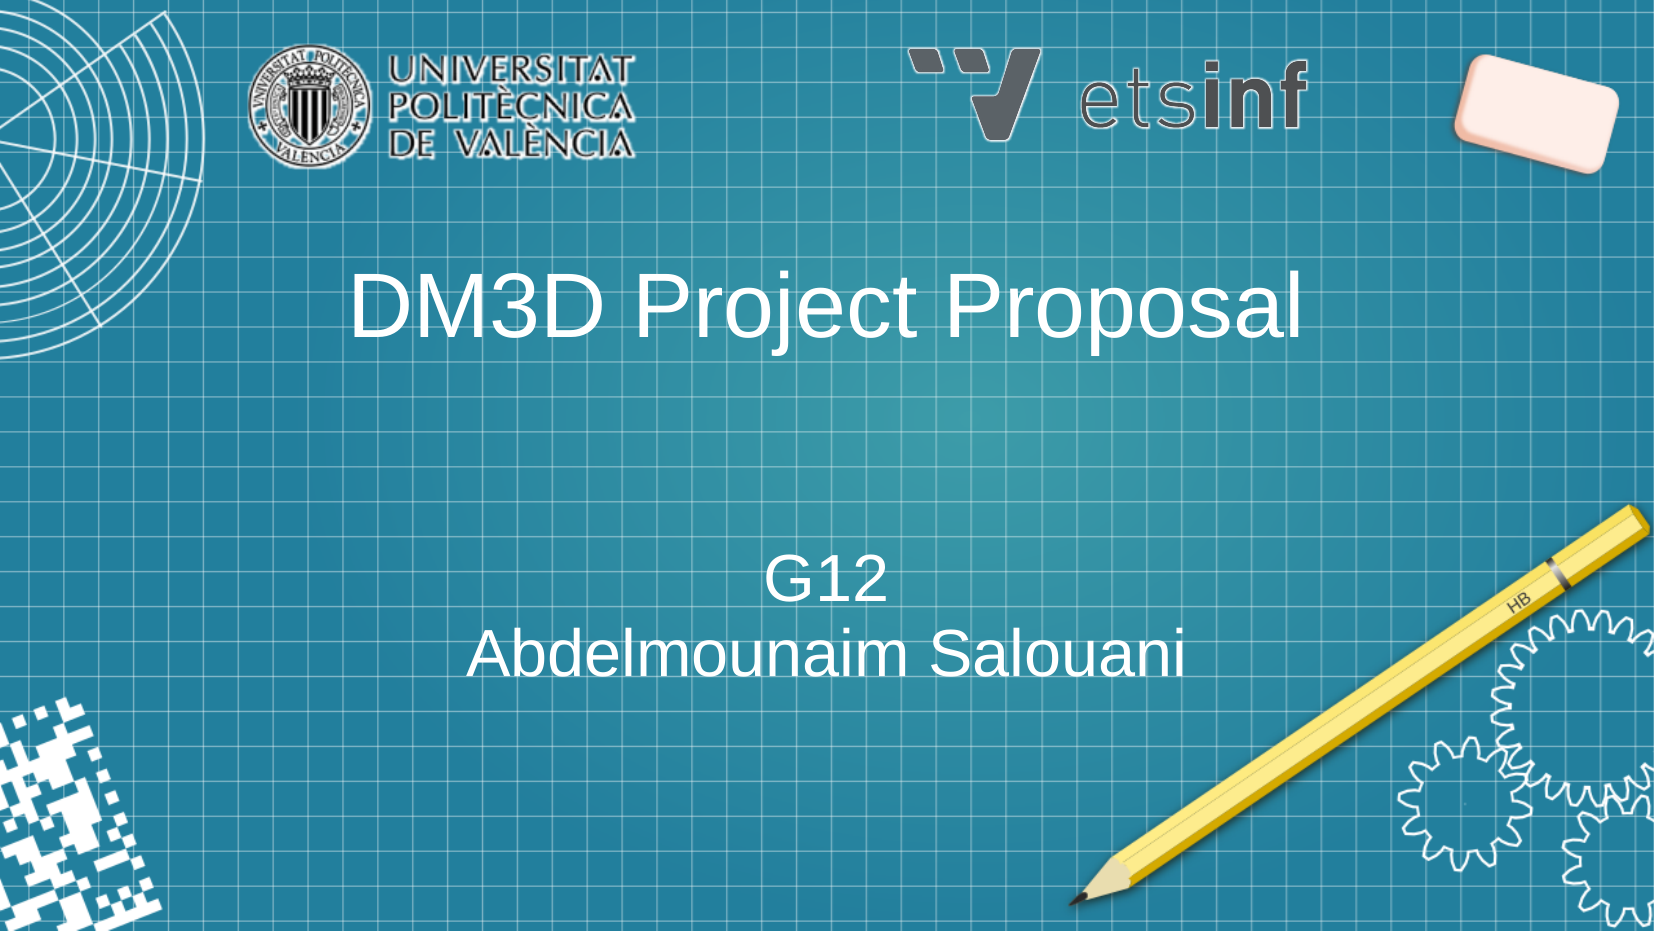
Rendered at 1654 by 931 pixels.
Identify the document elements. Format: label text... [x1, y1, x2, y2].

picture [206, 0, 676, 213]
title DM3D Project Proposal [82, 199, 1571, 389]
picture [0, 0, 1654, 931]
subtitle G12 Abdelmounaim Salouani [82, 389, 1571, 842]
